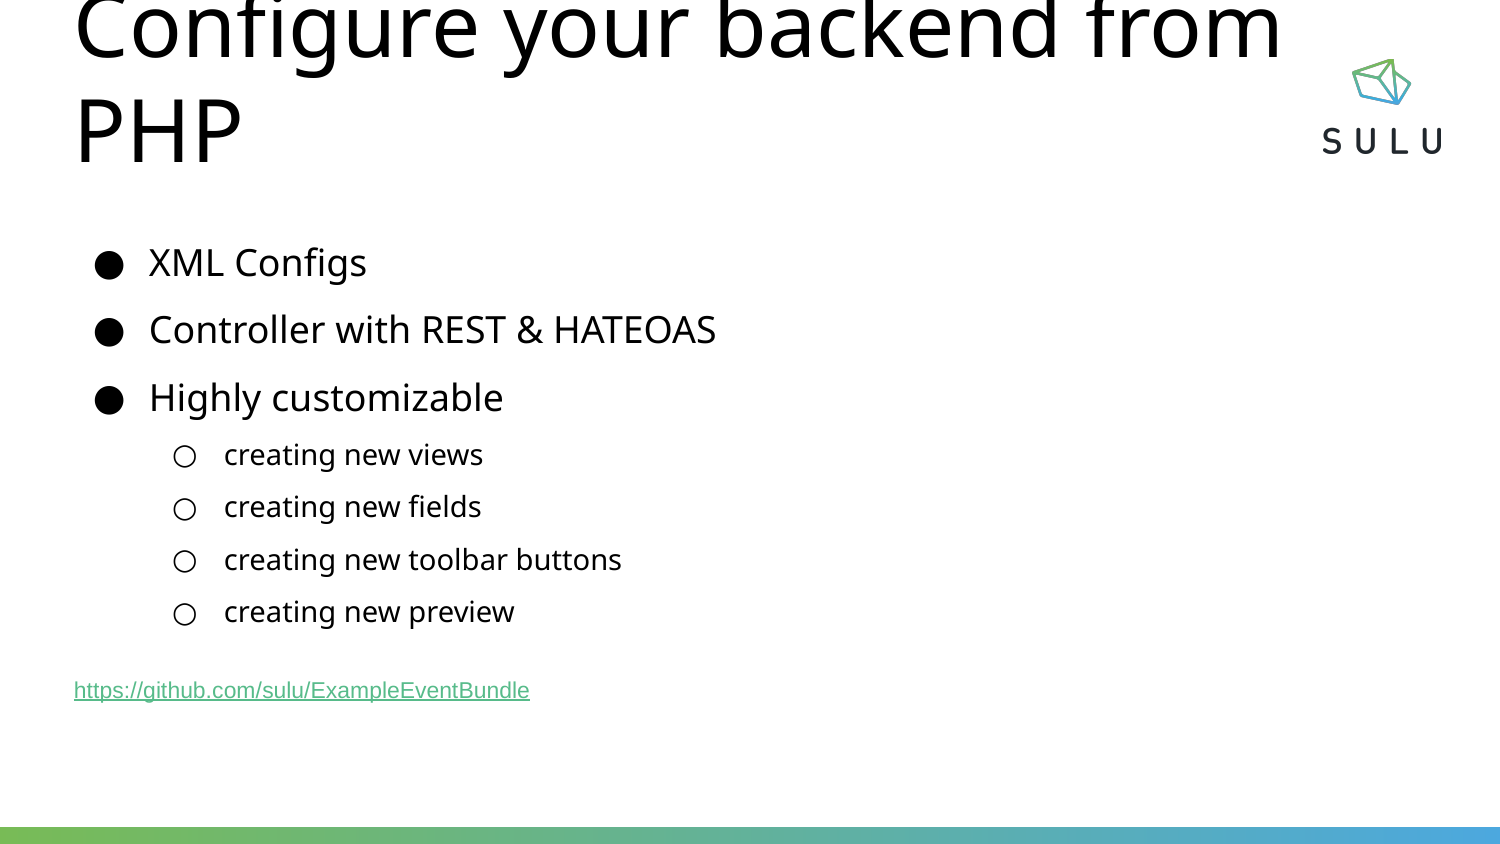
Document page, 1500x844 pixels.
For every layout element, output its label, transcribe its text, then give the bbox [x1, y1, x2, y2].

list XML Configs Controller with REST & HATEOAS Highly customizable creating new views creating new fields creating new toolbar buttons creating new preview https://github.com/sulu/ExampleEventBundle [59, 200, 1441, 785]
picture [1323, 59, 1441, 154]
title Configure your backend from PHP [59, 59, 1317, 196]
